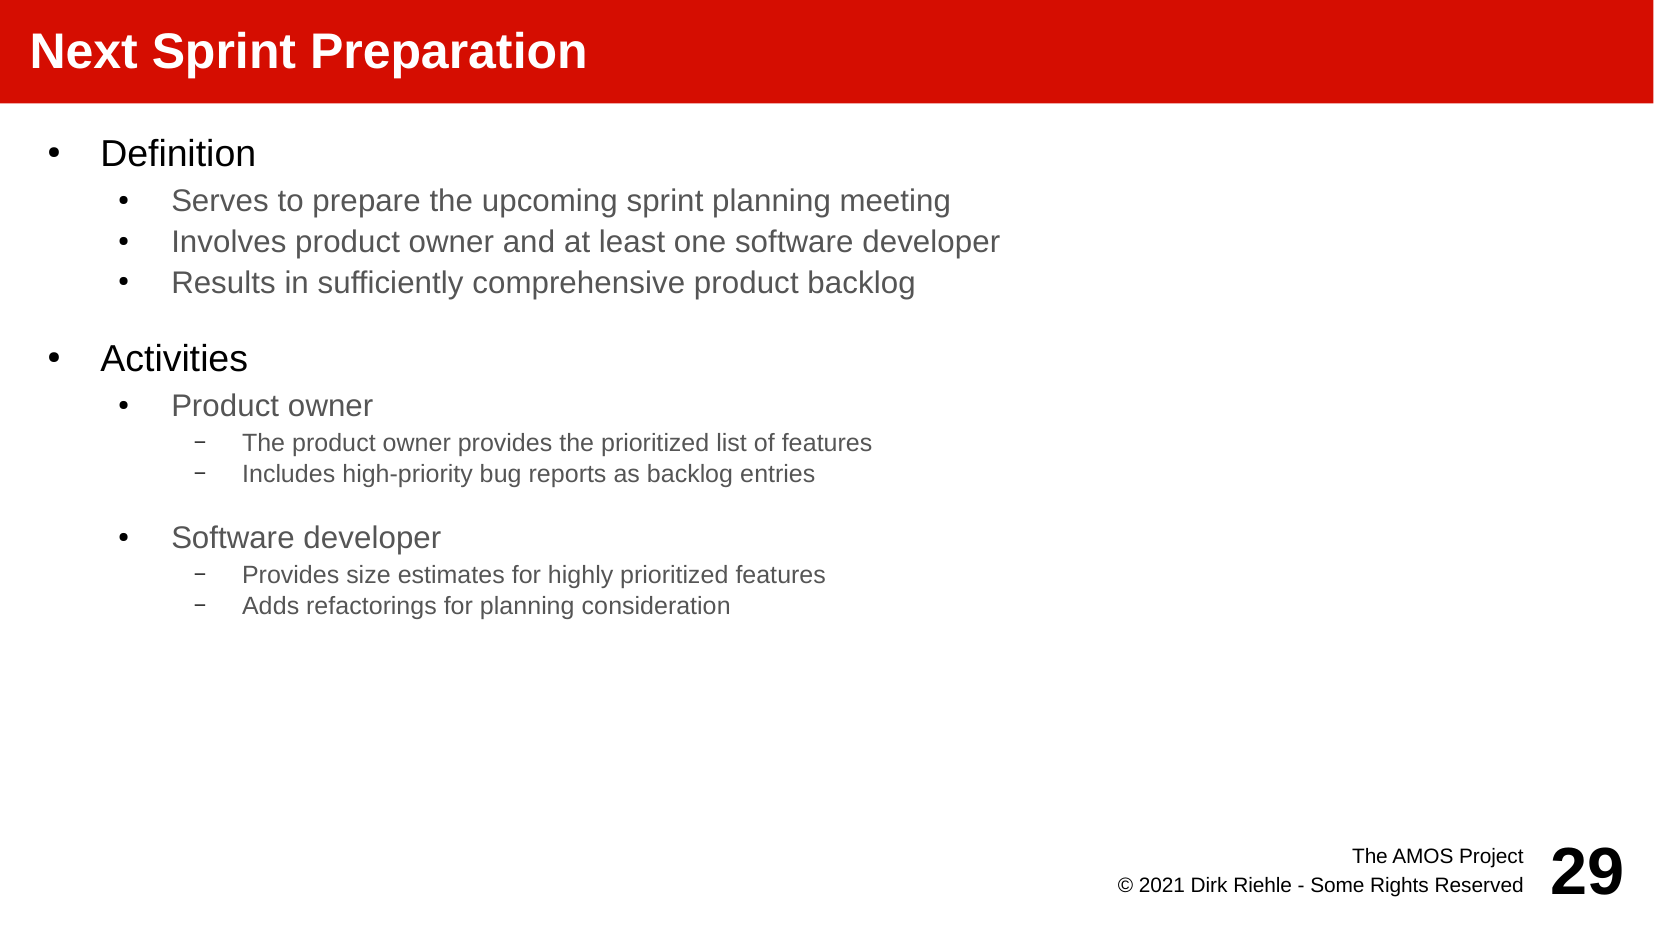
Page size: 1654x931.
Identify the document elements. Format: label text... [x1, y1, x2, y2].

list Definition Serves to prepare the upcoming sprint planning meeting Involves product owner and at least one software developer Results in sufficiently comprehensive product backlog Activities Product owner The product owner provides the prioritized list of features Includes high-priority bug reports as backlog entries Software developer Provides size estimates for highly prioritized features Adds refactorings for planning consideration [29, 132, 1625, 813]
title Next Sprint Preparation [0, 0, 1654, 104]
